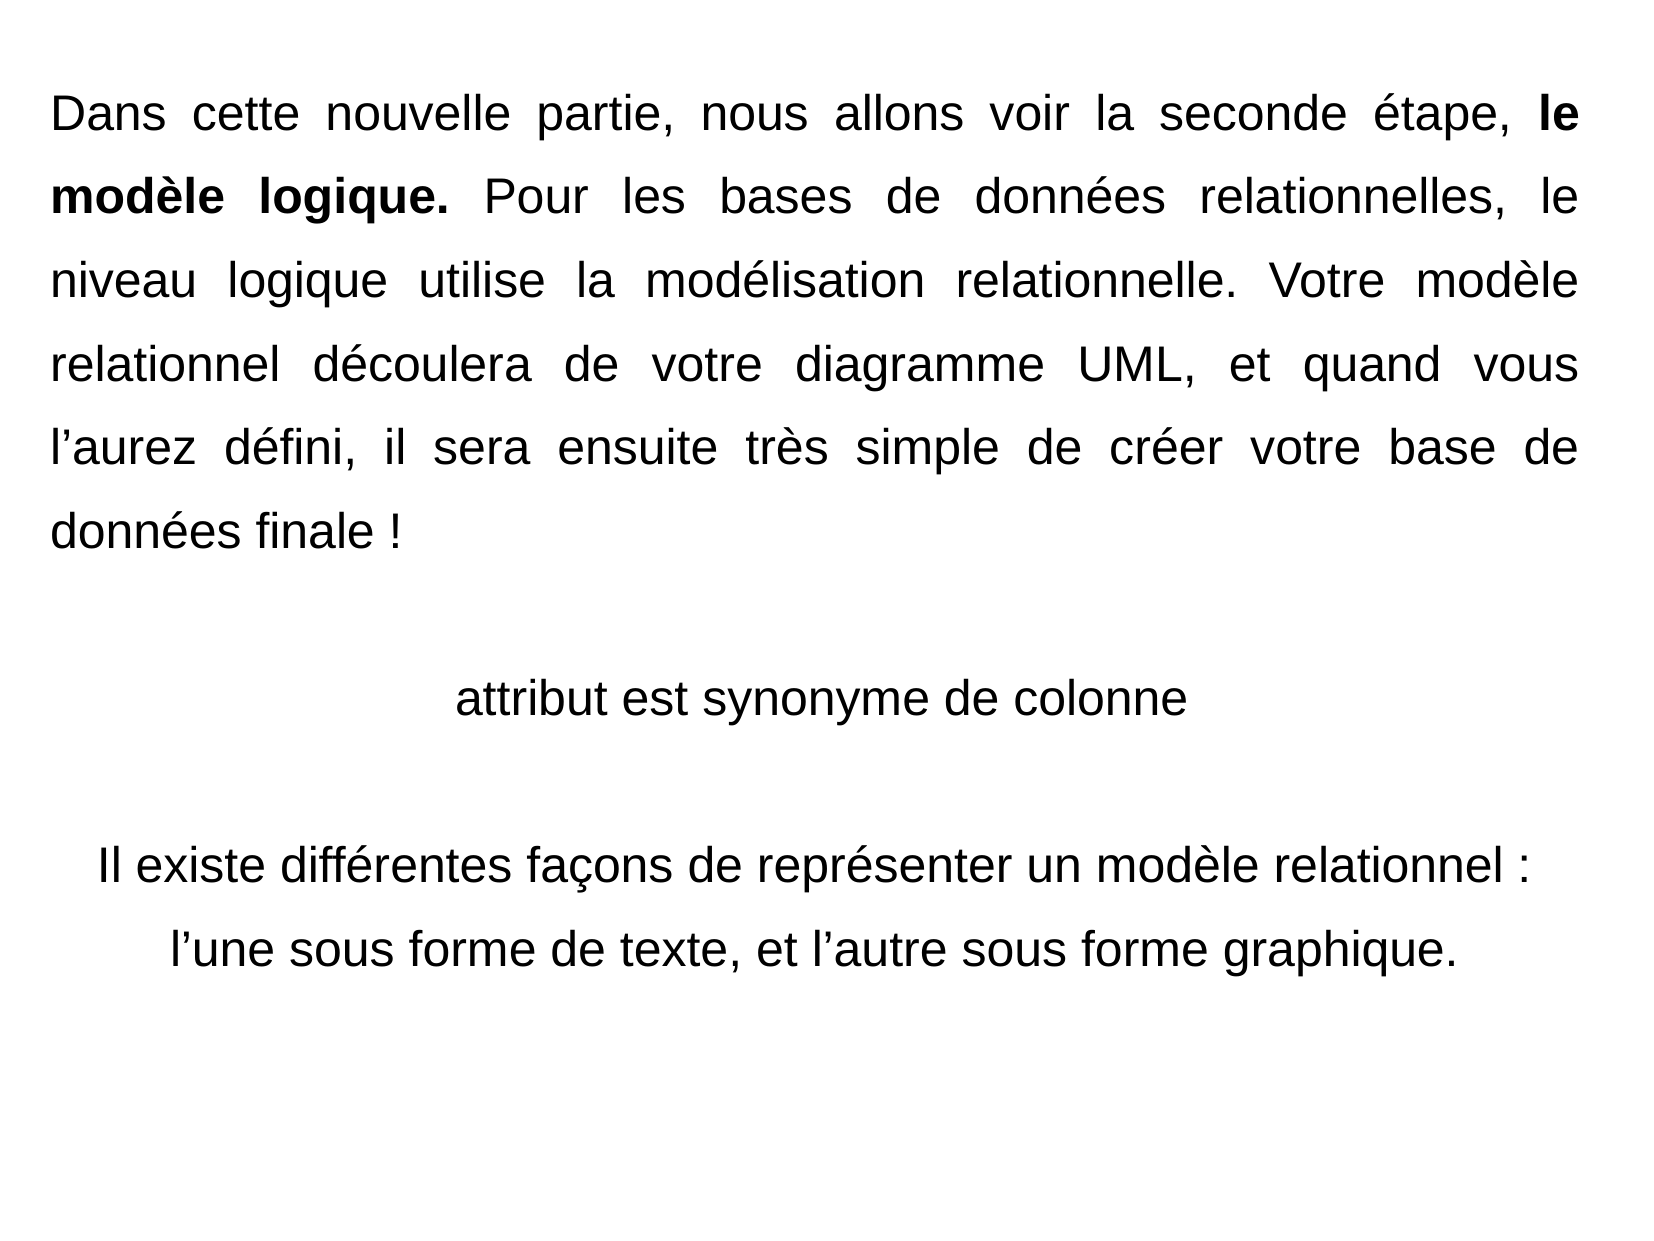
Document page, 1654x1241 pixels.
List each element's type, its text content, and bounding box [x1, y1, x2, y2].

text_box Dans cette nouvelle partie, nous allons voir la seconde étape, le modèle logique. Pour les bases de données relationnelles, le niveau logique utilise la modélisation relationnelle. Votre modèle relationnel découlera de votre diagramme UML, et quand vous l’aurez défini, il sera ensuite très simple de créer votre base de données finale ! attribut est synonyme de colonne Il existe différentes façons de représenter un modèle relationnel : l’une sous forme de texte, et l’autre sous forme graphique. [35, 49, 1595, 1128]
